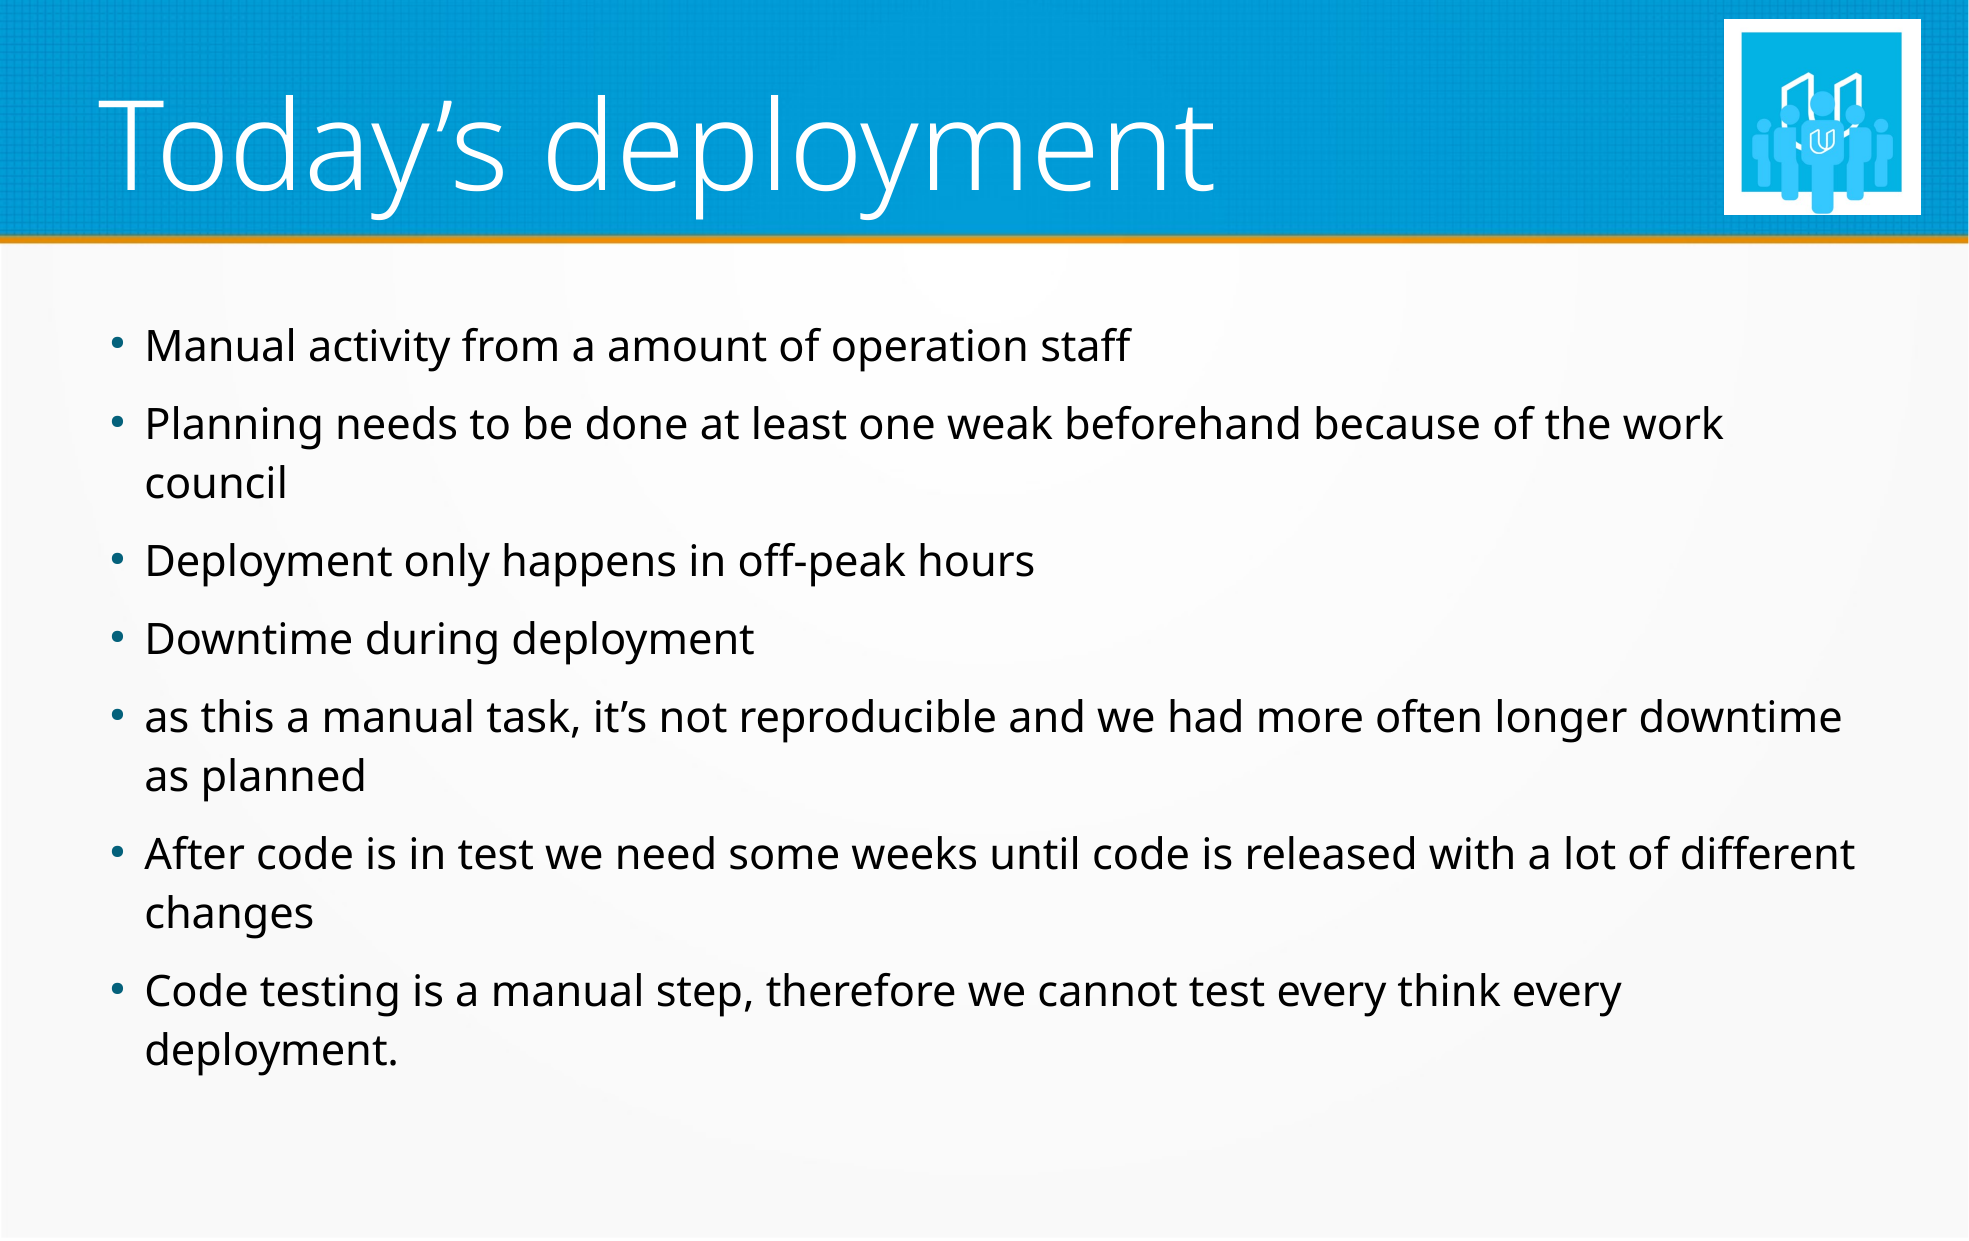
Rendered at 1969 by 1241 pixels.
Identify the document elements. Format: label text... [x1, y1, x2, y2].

title Today’s deployment [98, 19, 1870, 227]
list Manual activity from a amount of operation staff Planning needs to be done at least one weak beforehand because of the work council Deployment only happens in off-peak hours Downtime during deployment as this a manual task, it’s not reproducible and we had more often longer downtime as planned After code is in test we need some weeks until code is released with a lot of different changes Code testing is a manual step, therefore we cannot test every think every deployment. [98, 315, 1861, 1081]
picture [1725, 20, 1920, 214]
picture [0, 233, 1969, 1241]
